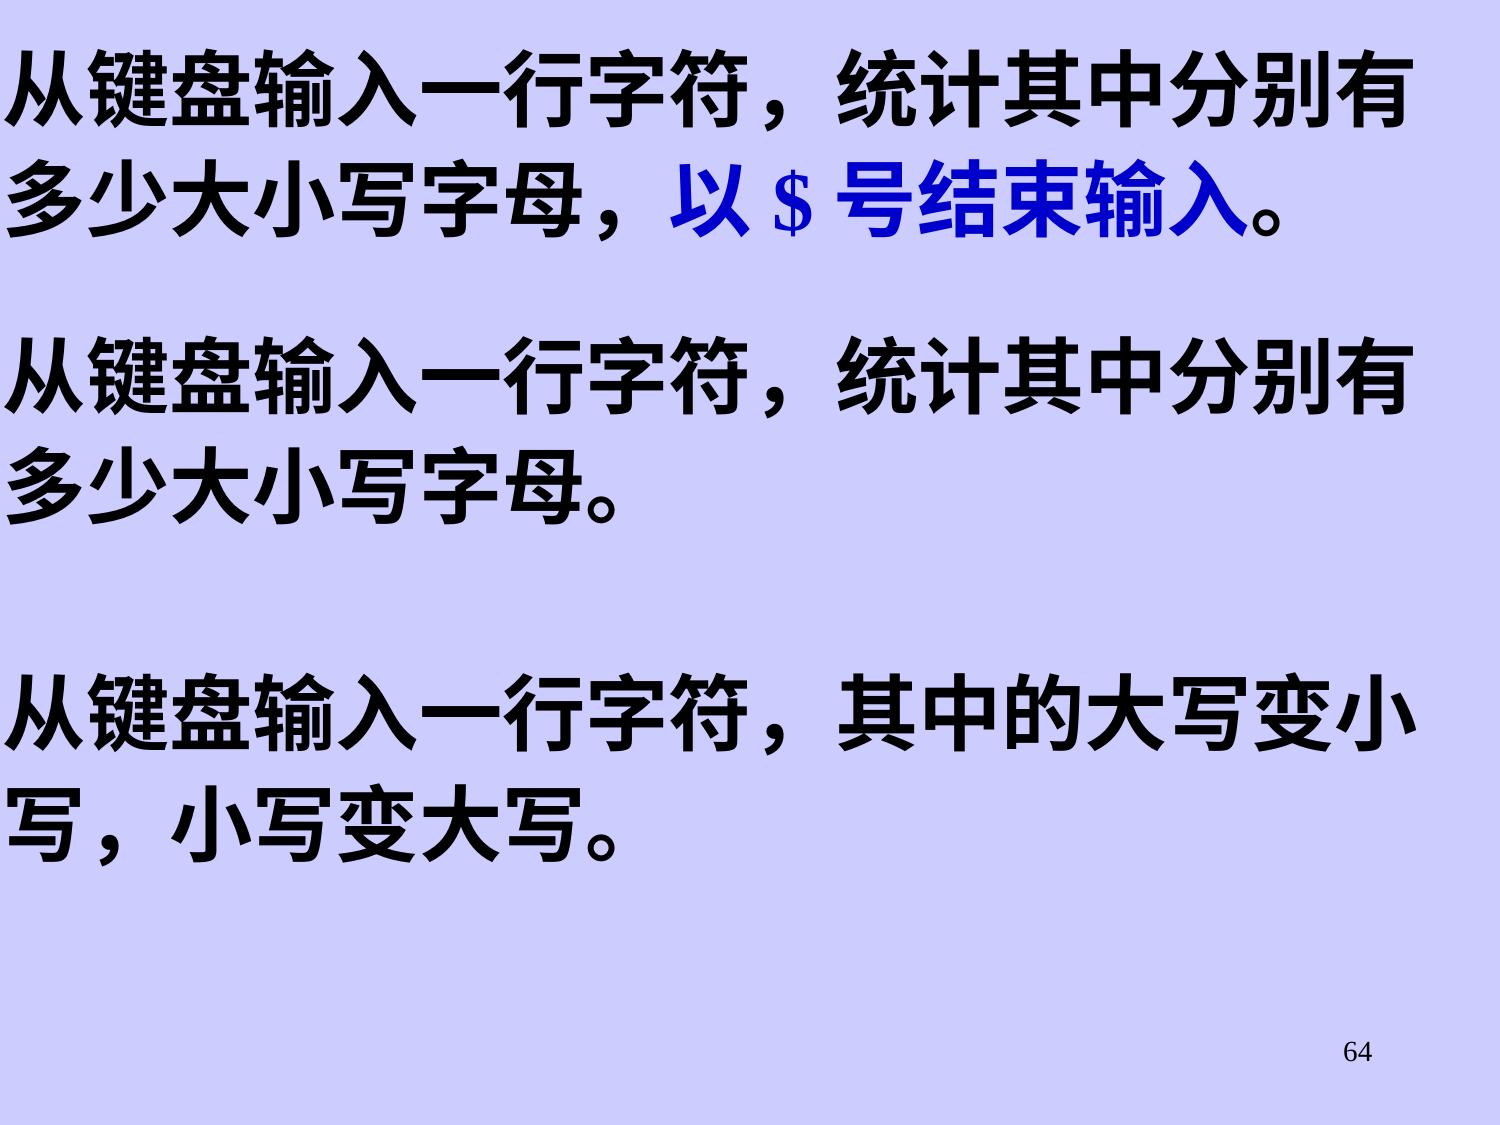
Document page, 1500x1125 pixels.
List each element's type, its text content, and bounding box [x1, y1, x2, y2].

text_box 从键盘输入一行字符，统计其中分别有多少大小写字母。 [0, 312, 1500, 537]
text_box <编号> [1074, 1025, 1388, 1101]
text_box 从键盘输入一行字符，其中的大写变小写，小写变大写。 [0, 649, 1500, 874]
text_box 从键盘输入一行字符，统计其中分别有多少大小写字母，以$号结束输入。 [0, 24, 1500, 249]
